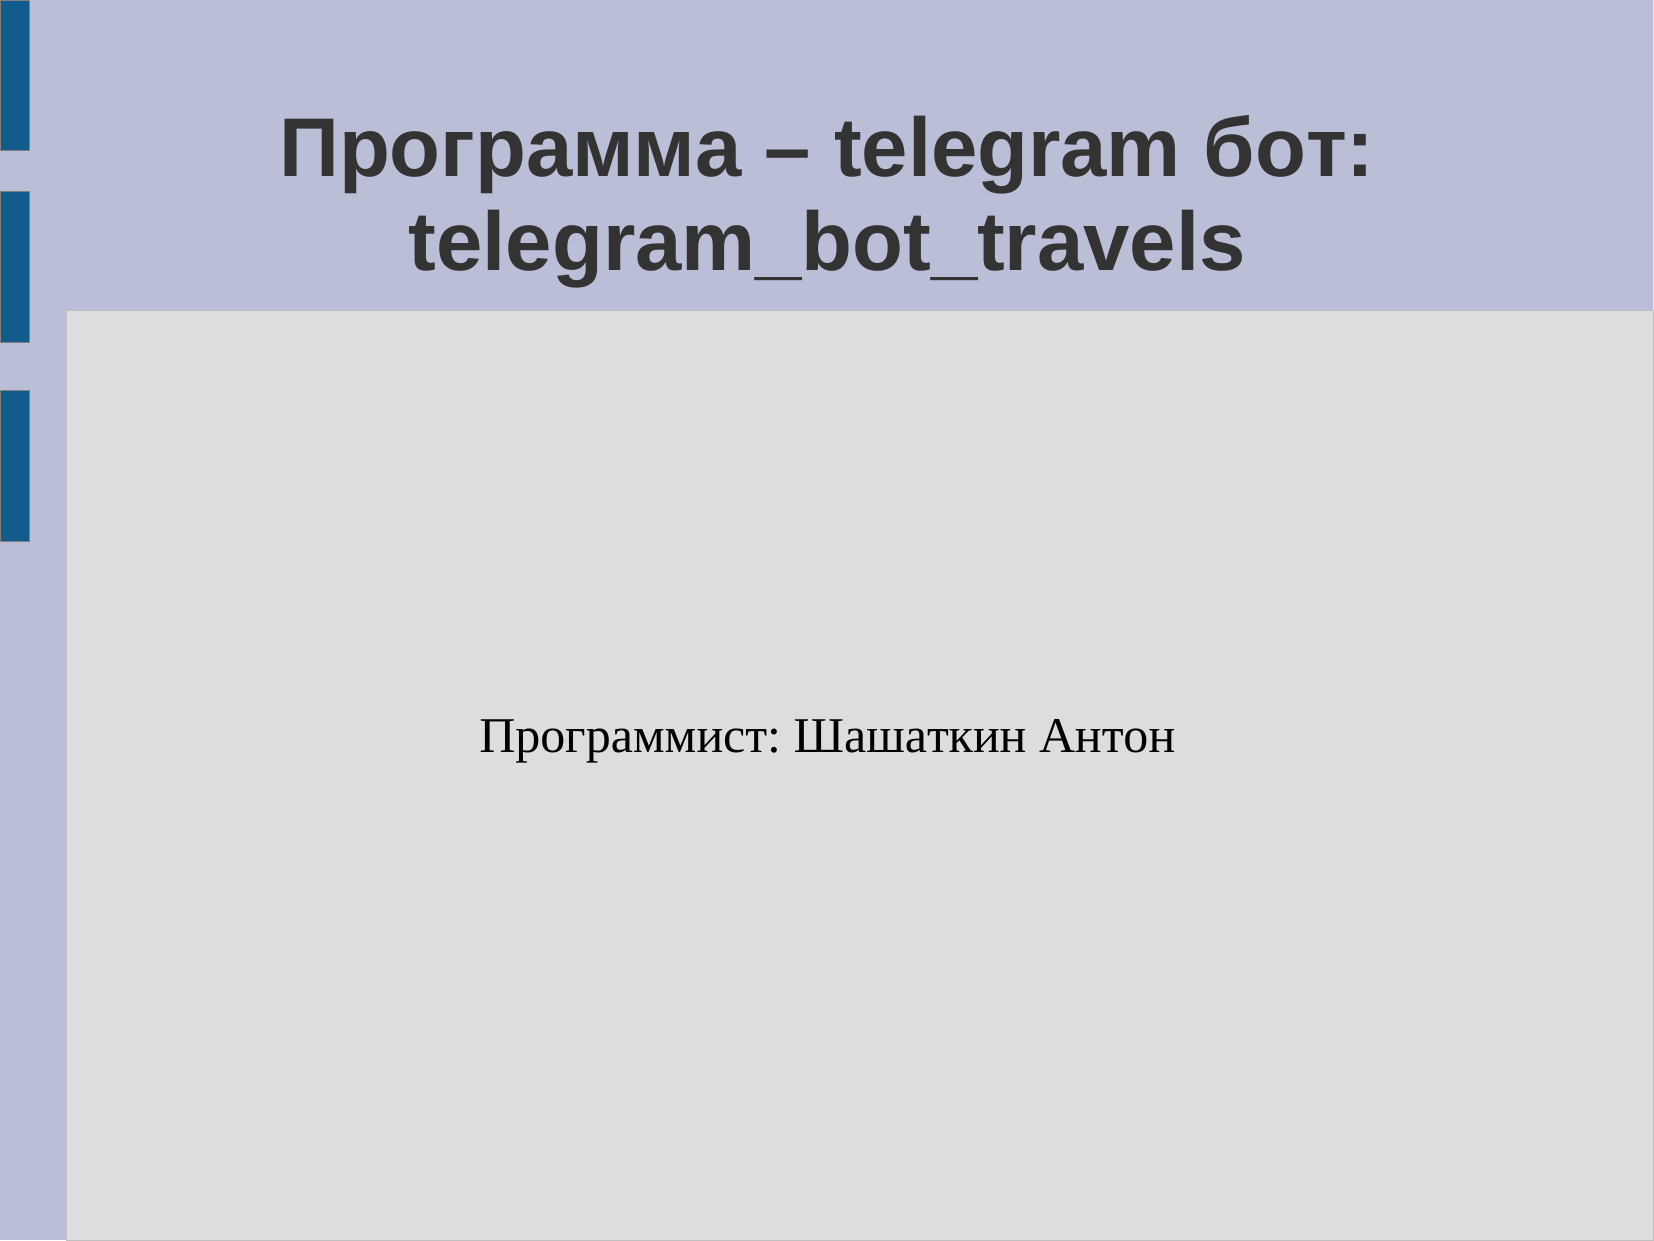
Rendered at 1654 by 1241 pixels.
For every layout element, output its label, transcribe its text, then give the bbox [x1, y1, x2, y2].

subtitle Программист: Шашаткин Антон [121, 344, 1534, 1127]
title Программа – telegram бот: telegram_bot_travels [121, 91, 1534, 299]
